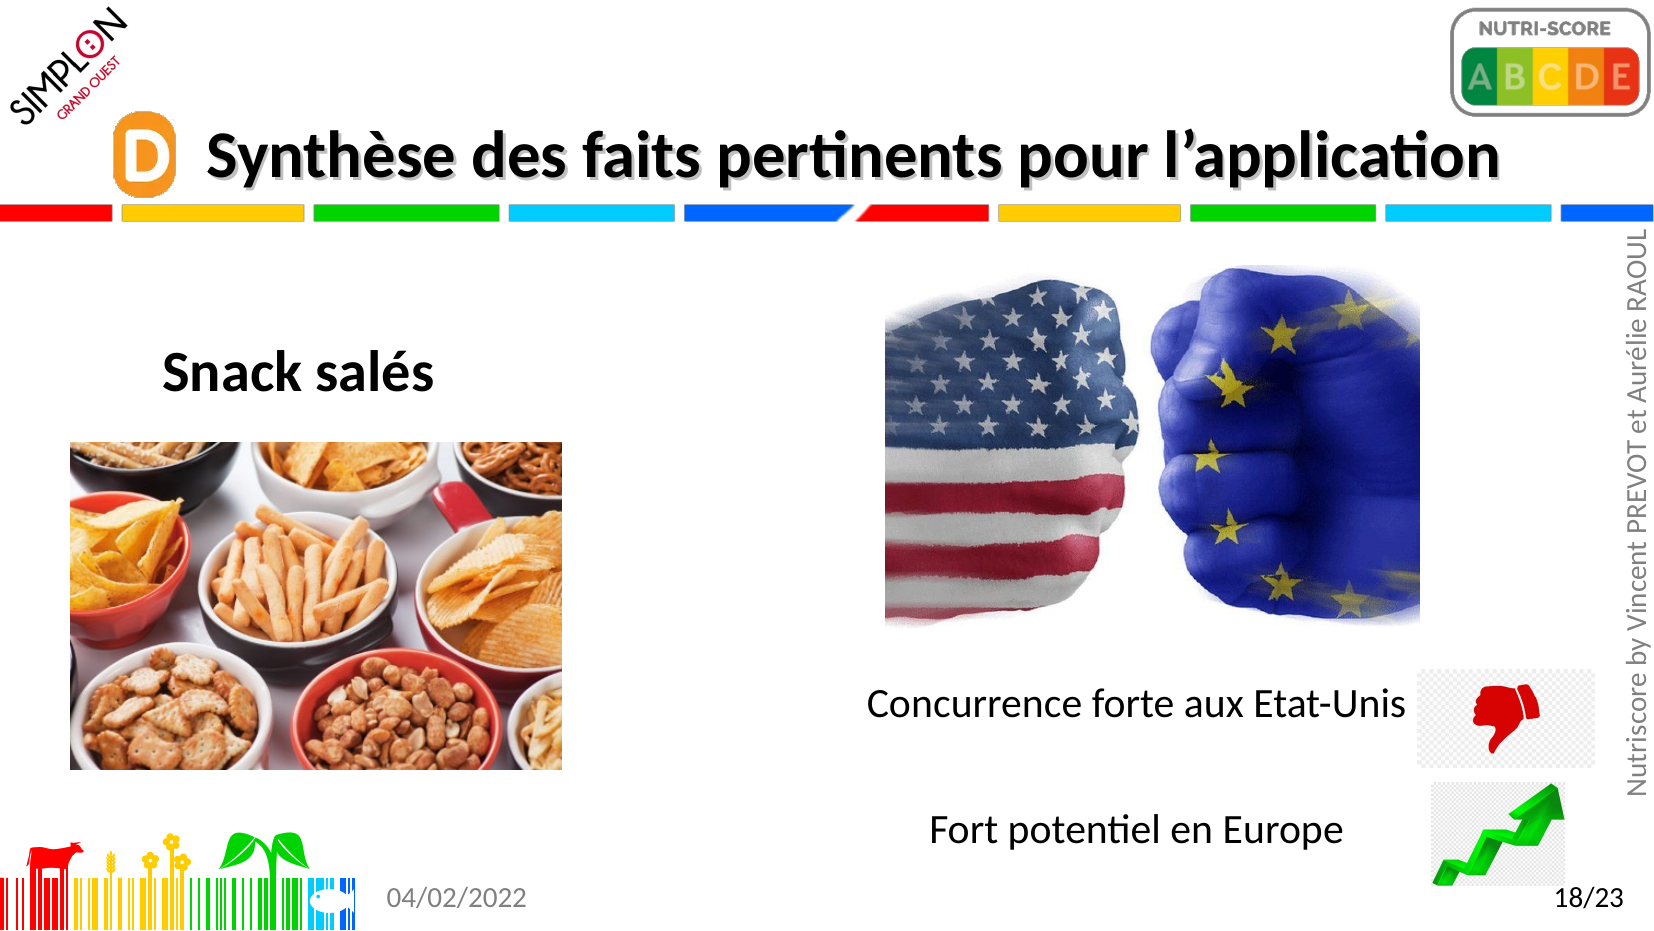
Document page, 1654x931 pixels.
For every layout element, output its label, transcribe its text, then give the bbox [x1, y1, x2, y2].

picture [112, 108, 178, 198]
picture [1417, 669, 1595, 768]
picture [1448, 4, 1654, 119]
picture [2, 2, 147, 147]
picture [1431, 782, 1565, 886]
title Synthèse des faits pertinents pour l’application [59, 108, 1548, 213]
text_box Concurrence forte aux Etat-Unis Fort potentiel en Europe [826, 679, 1447, 862]
picture [0, 826, 355, 930]
picture [885, 265, 1420, 629]
picture [70, 442, 562, 771]
text_box Snack salés [147, 340, 562, 414]
picture [0, 200, 1654, 225]
